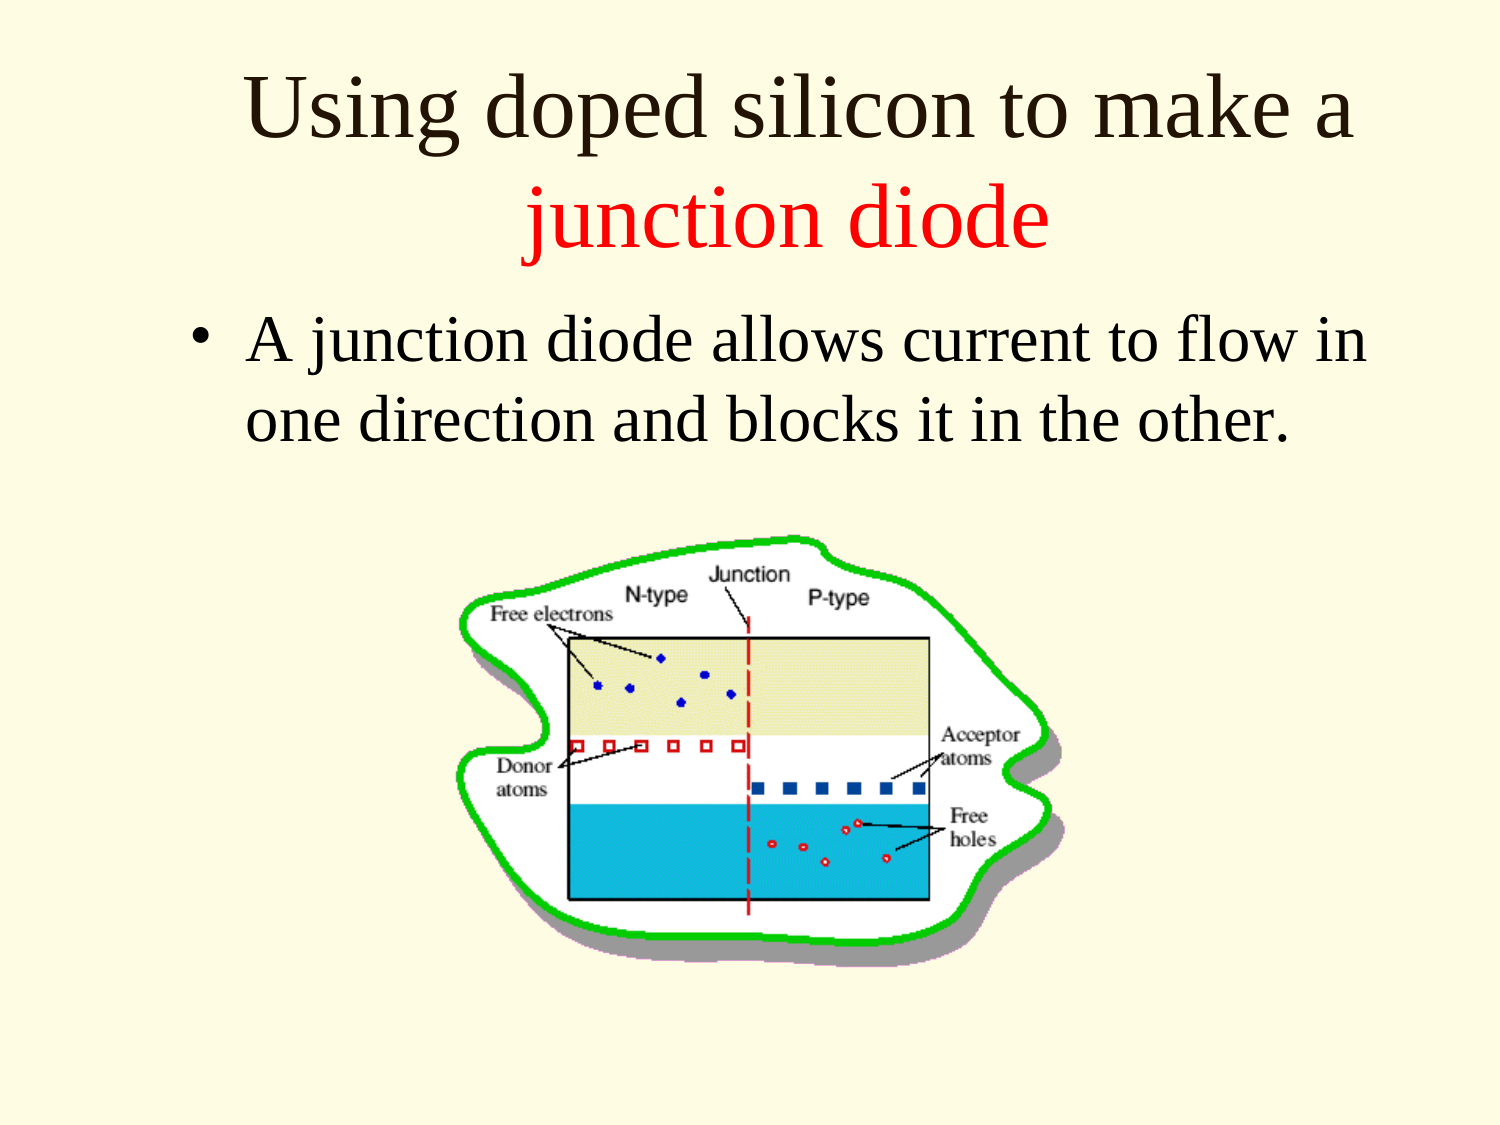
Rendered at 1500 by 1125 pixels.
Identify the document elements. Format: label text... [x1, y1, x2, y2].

list A junction diode allows current to flow in one direction and blocks it in the other. [174, 287, 1425, 963]
title Using doped silicon to make a junction diode [174, 38, 1425, 274]
picture [450, 532, 1068, 976]
